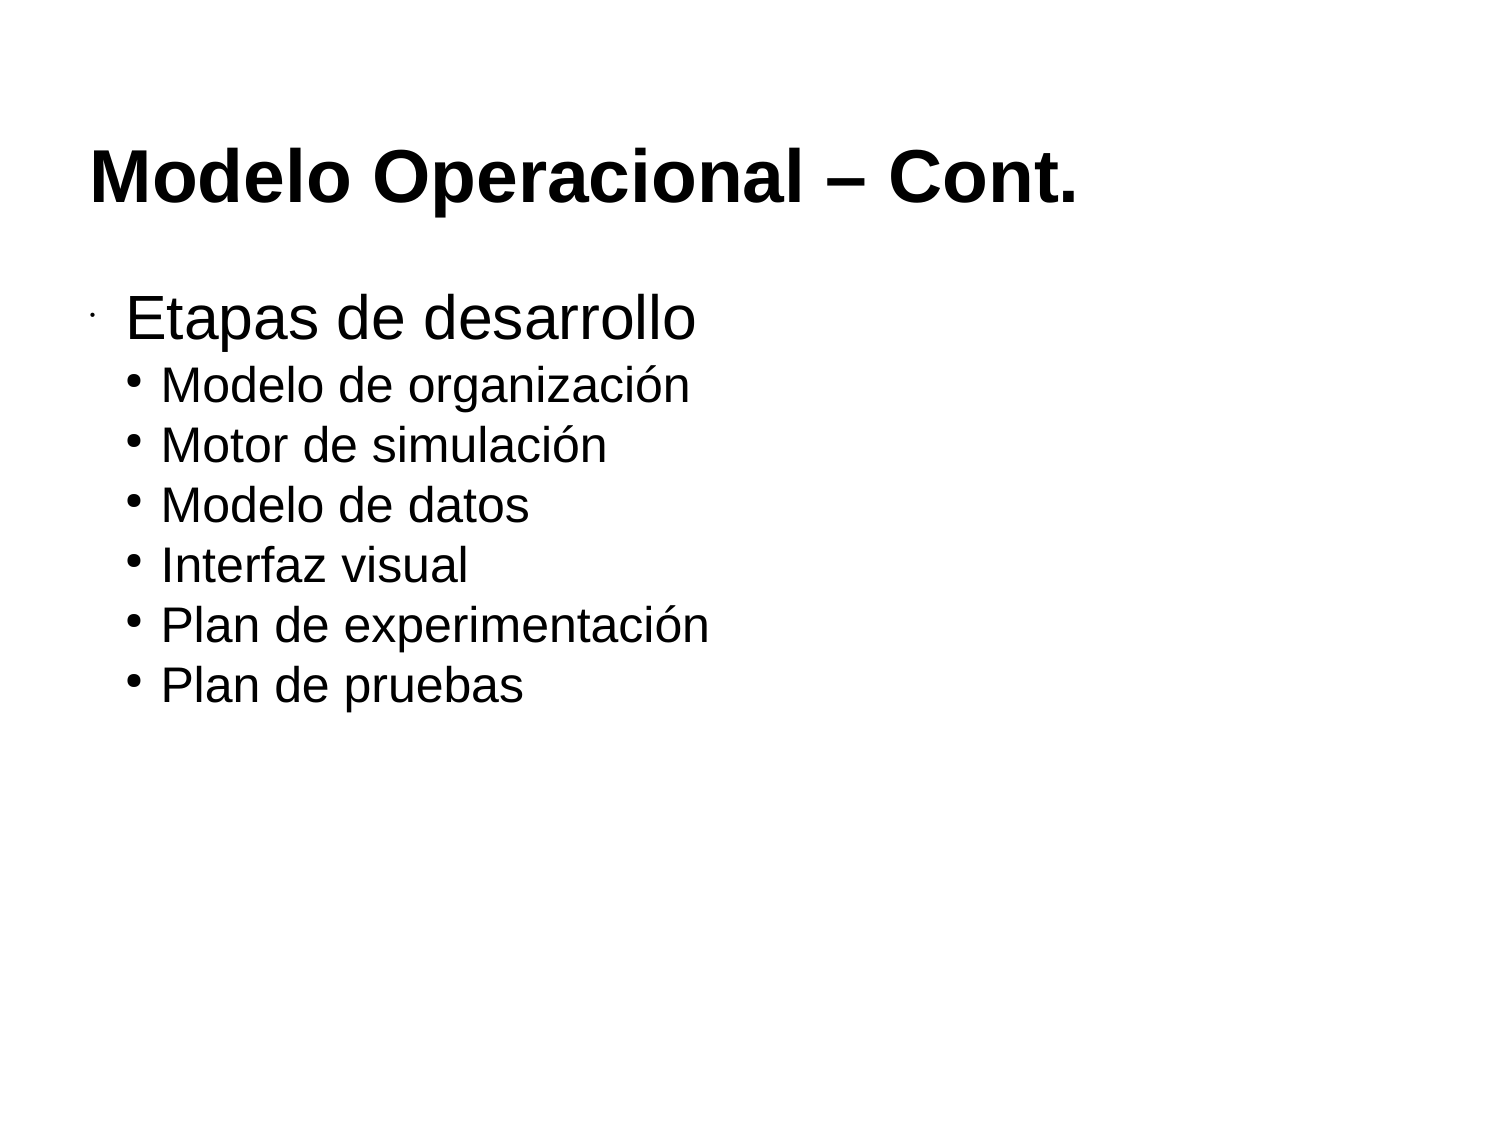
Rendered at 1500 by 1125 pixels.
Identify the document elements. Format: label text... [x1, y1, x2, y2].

text_box Modelo Operacional – Cont. [75, 45, 1425, 233]
text_box Etapas de desarrollo Modelo de organización Motor de simulación Modelo de datos Interfaz visual Plan de experimentación Plan de pruebas [75, 262, 1425, 1078]
